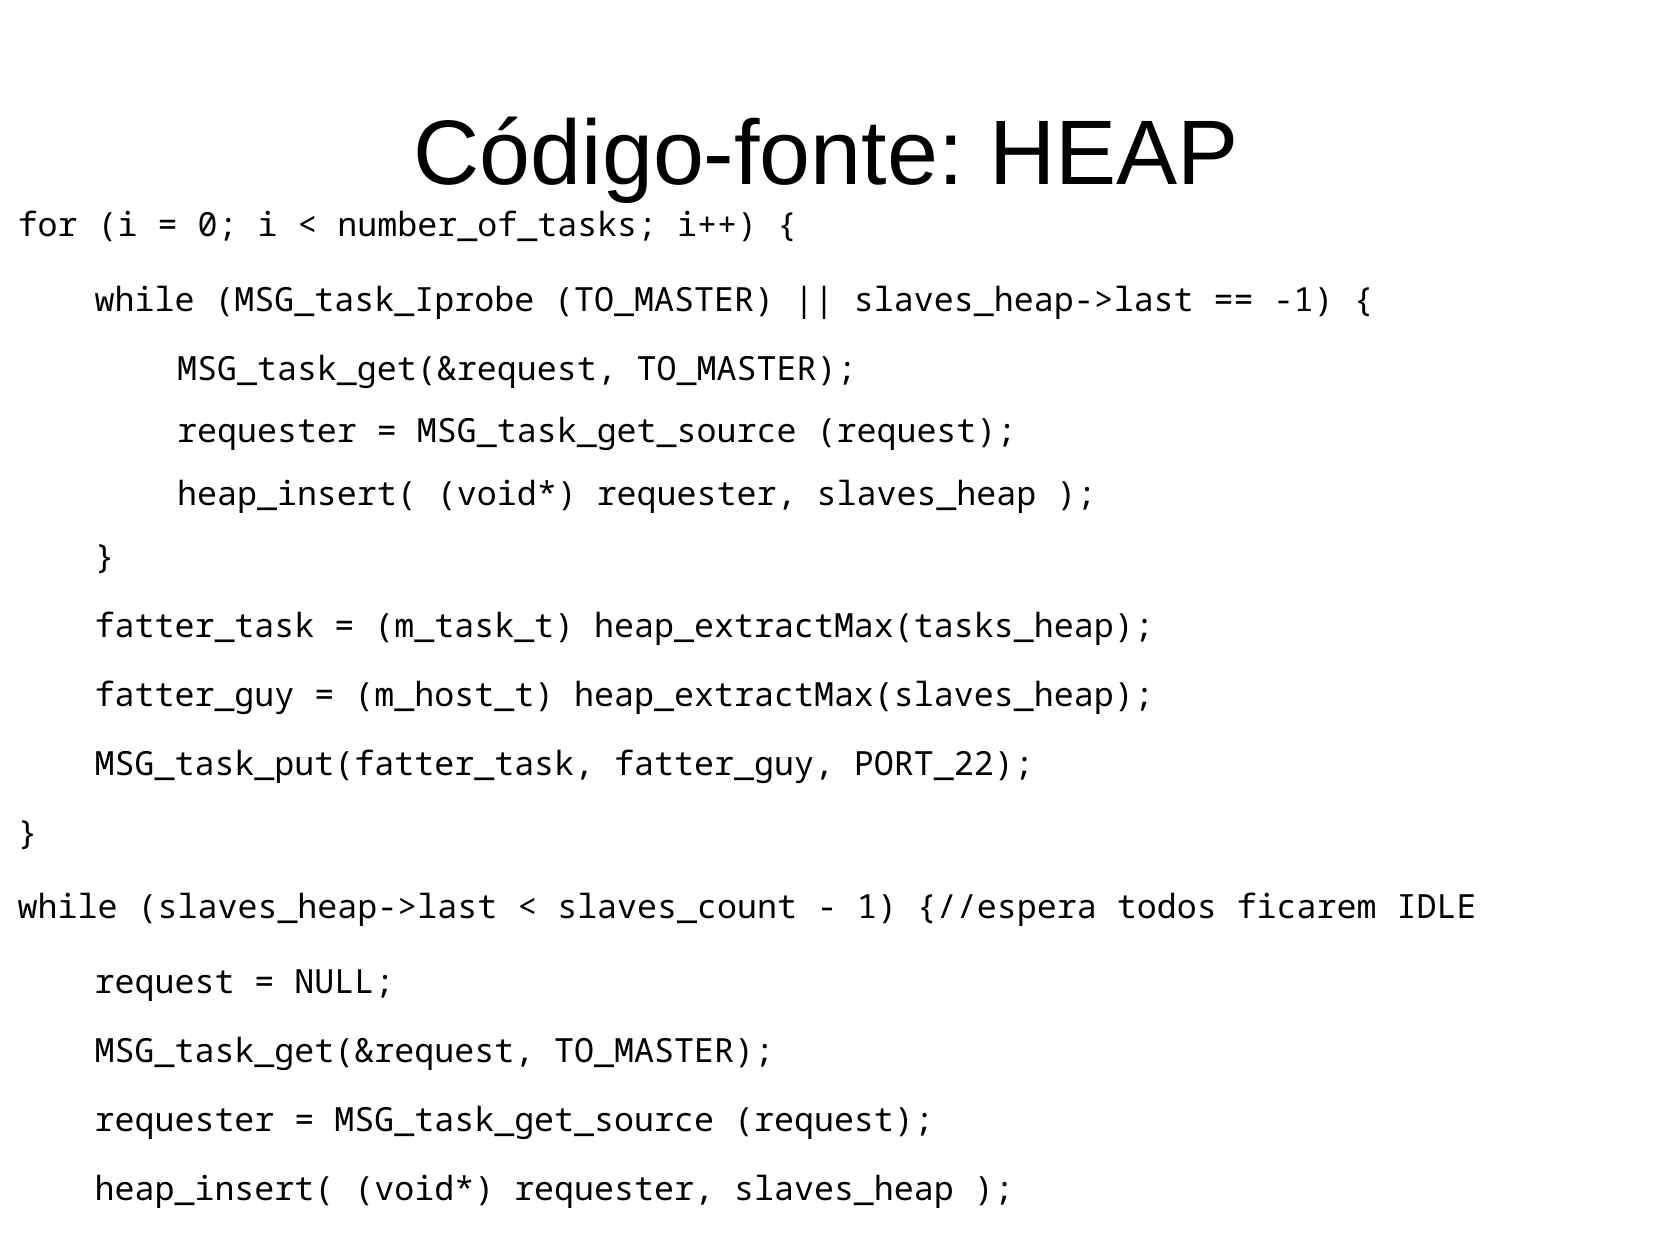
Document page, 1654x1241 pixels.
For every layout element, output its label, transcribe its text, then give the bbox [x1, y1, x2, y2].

title Código-fonte: HEAP [82, 56, 1571, 200]
list for (i = 0; i < number_of_tasks; i++) { while (MSG_task_Iprobe (TO_MASTER) || slaves_heap->last == -1) { MSG_task_get(&request, TO_MASTER); requester = MSG_task_get_source (request); heap_insert( (void*) requester, slaves_heap ); } fatter_task = (m_task_t) heap_extractMax(tasks_heap); fatter_guy = (m_host_t) heap_extractMax(slaves_heap); MSG_task_put(fatter_task, fatter_guy, PORT_22); } while (slaves_heap->last < slaves_count - 1) {//espera todos ficarem IDLE request = NULL; MSG_task_get(&request, TO_MASTER); requester = MSG_task_get_source (request); heap_insert( (void*) requester, slaves_heap ); } //manda FINALIZE para os escravos [0, 200, 1654, 1241]
